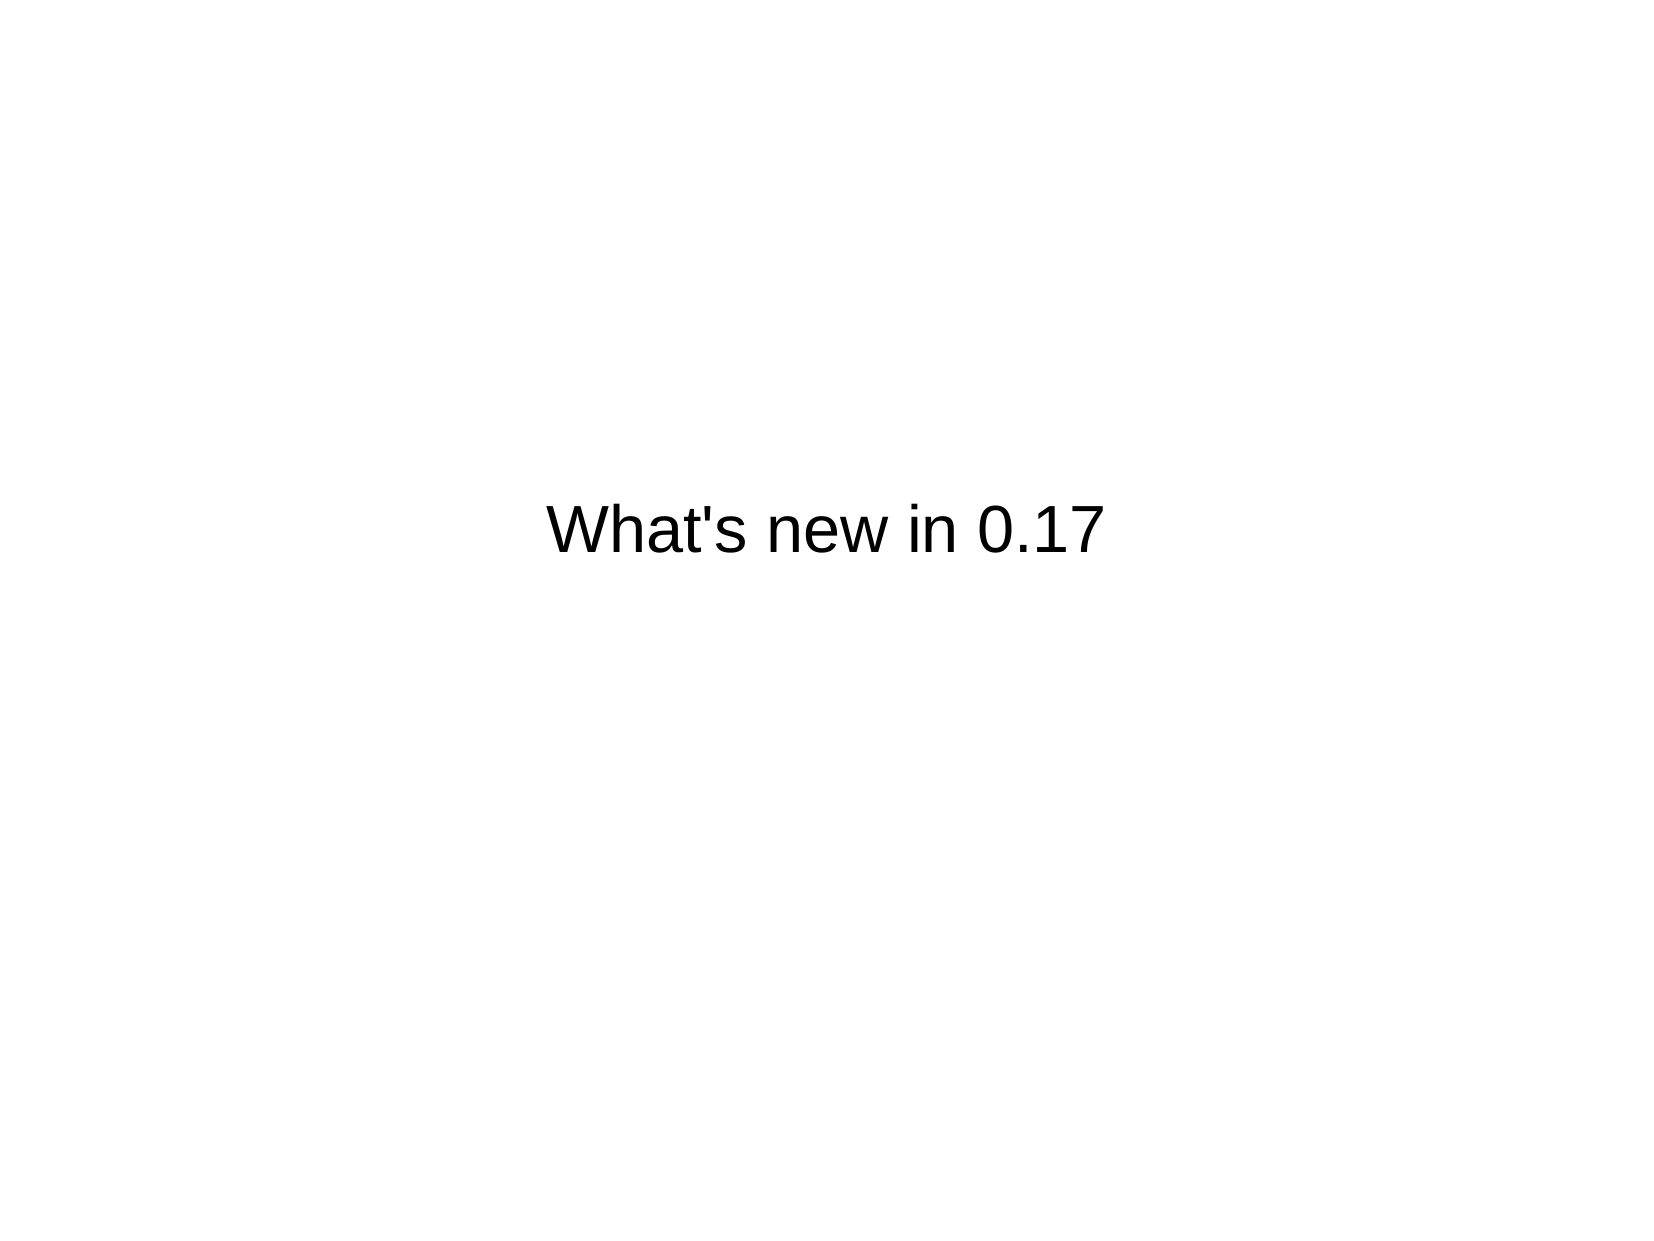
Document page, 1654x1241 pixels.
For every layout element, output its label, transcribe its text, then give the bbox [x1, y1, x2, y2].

subtitle What's new in 0.17 [82, 49, 1571, 1010]
